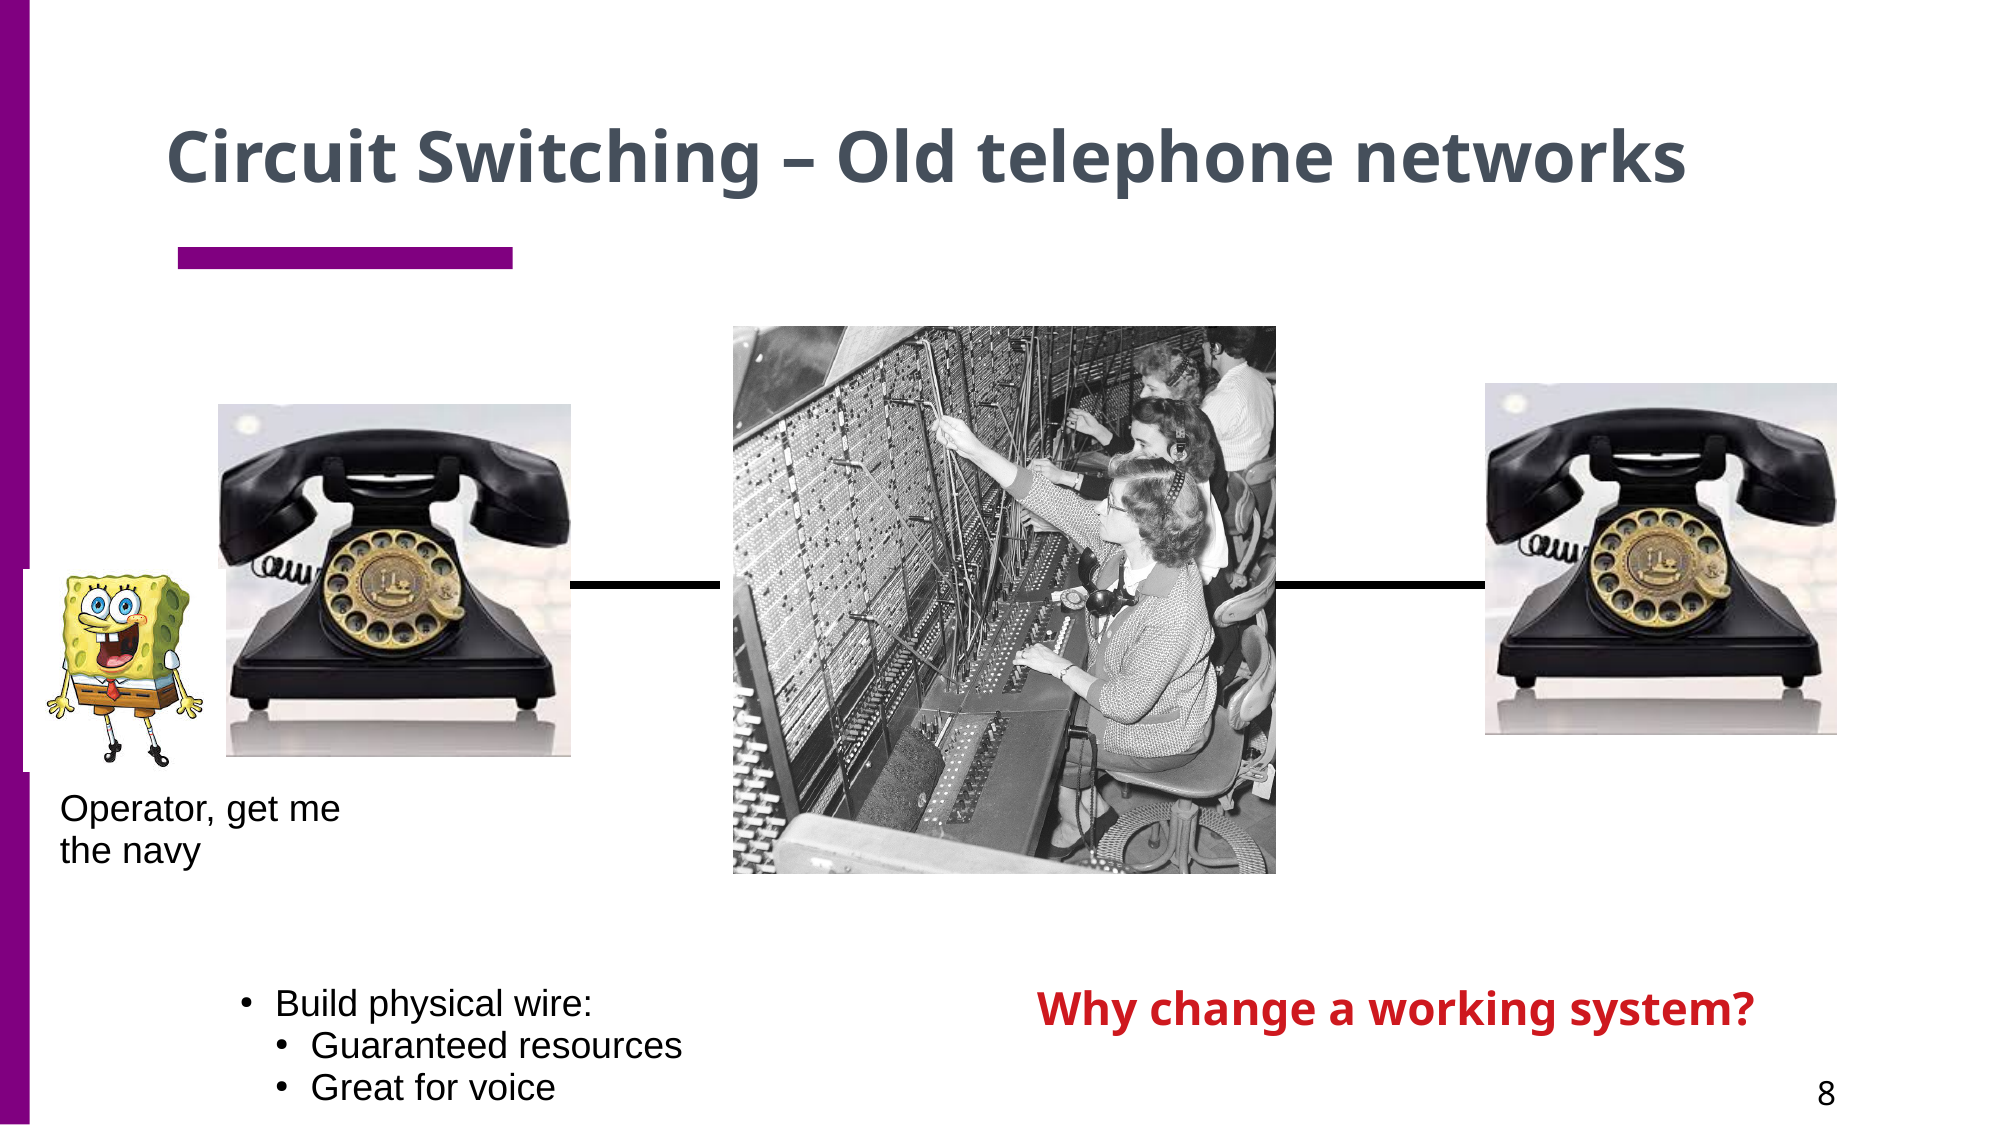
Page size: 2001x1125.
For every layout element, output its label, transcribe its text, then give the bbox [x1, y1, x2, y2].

text_box Why change a working system? [975, 969, 1975, 1040]
picture [1485, 383, 1837, 736]
picture [23, 404, 571, 772]
text_box Circuit Switching – Old telephone networks [151, 0, 1849, 212]
picture [733, 326, 1276, 874]
text_box Build physical wire: Guaranteed resources Great for voice [225, 975, 698, 1116]
text_box Operator, get me the navy [45, 780, 402, 879]
